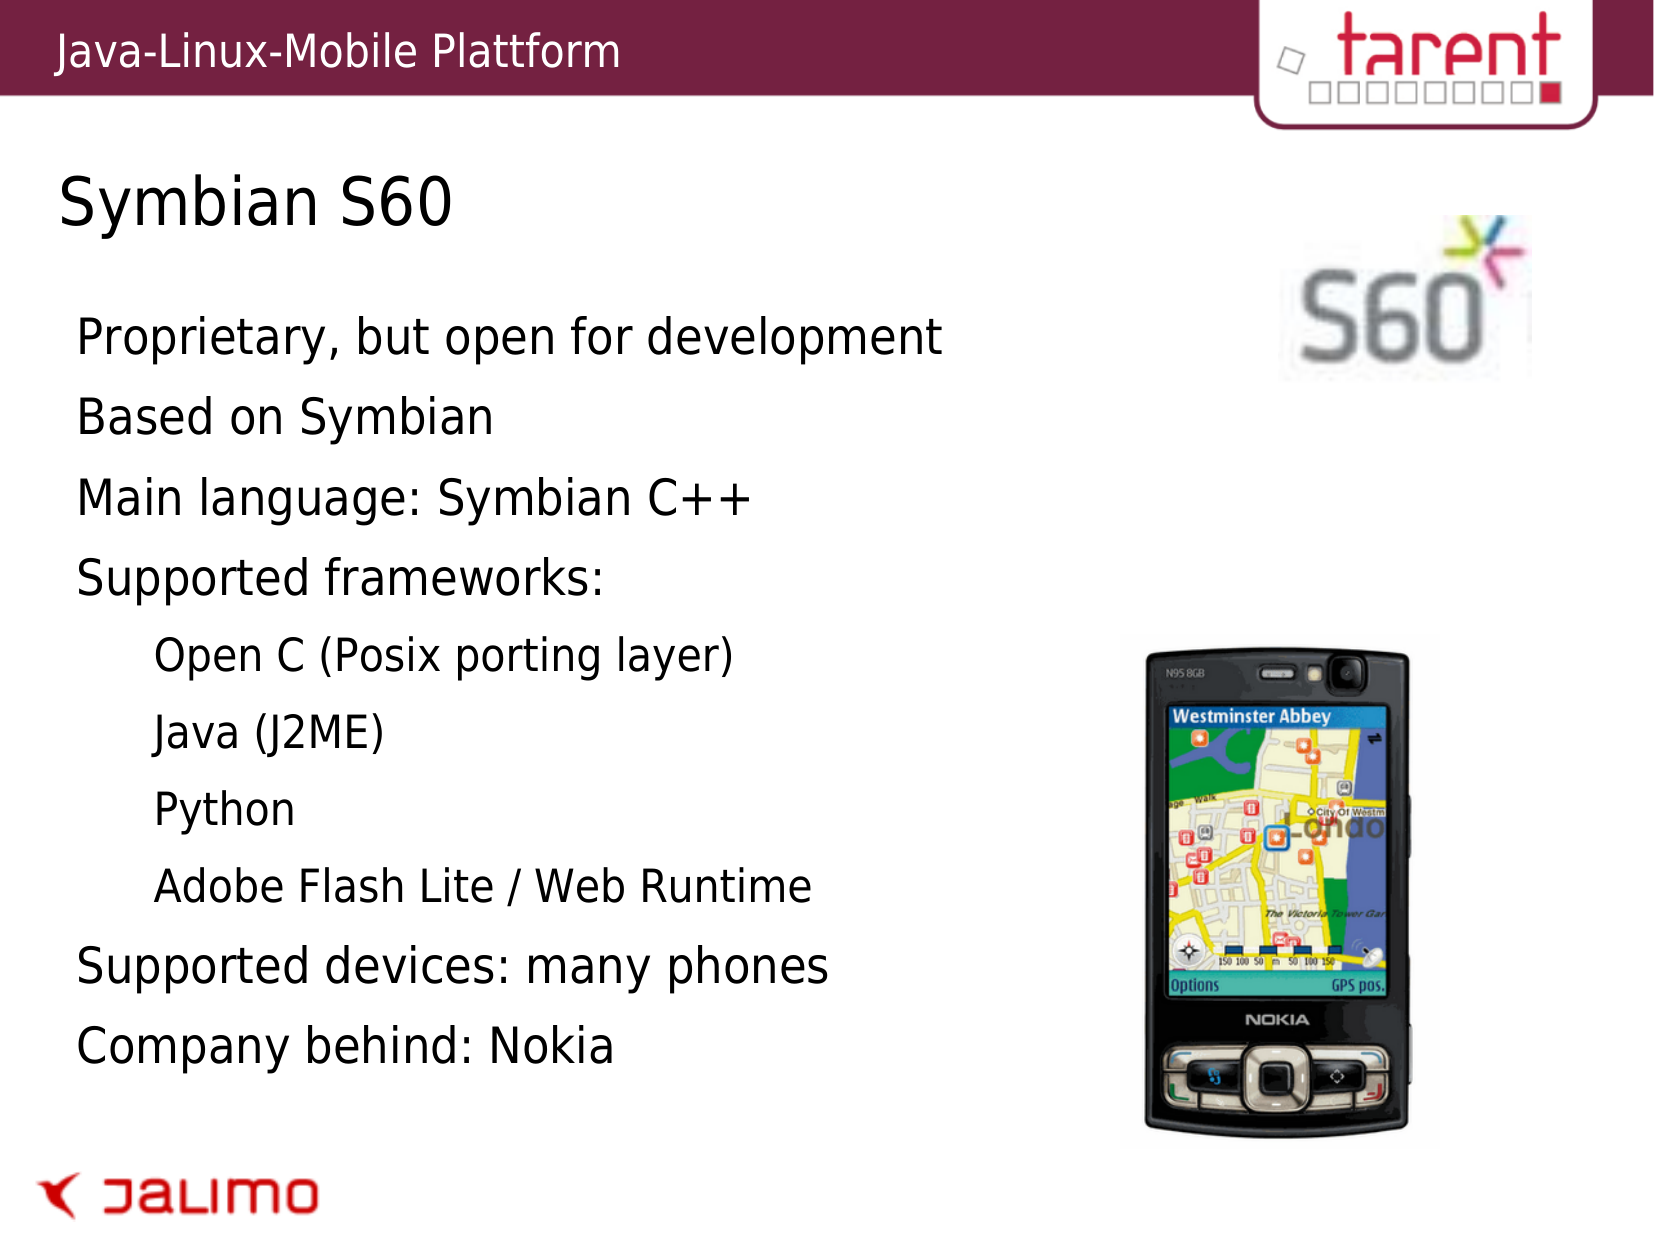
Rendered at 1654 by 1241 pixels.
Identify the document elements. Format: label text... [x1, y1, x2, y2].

title Symbian S60 [59, 162, 1625, 241]
list Proprietary, but open for development Based on Symbian Main language: Symbian C++ Supported frameworks: Open C (Posix porting layer) Java (J2ME) Python Adobe Flash Lite / Web Runtime Supported devices: many phones Company behind: Nokia [59, 307, 1606, 1076]
picture [32, 1171, 324, 1222]
picture [1278, 215, 1532, 389]
picture [1120, 634, 1440, 1149]
picture [0, 0, 1654, 146]
